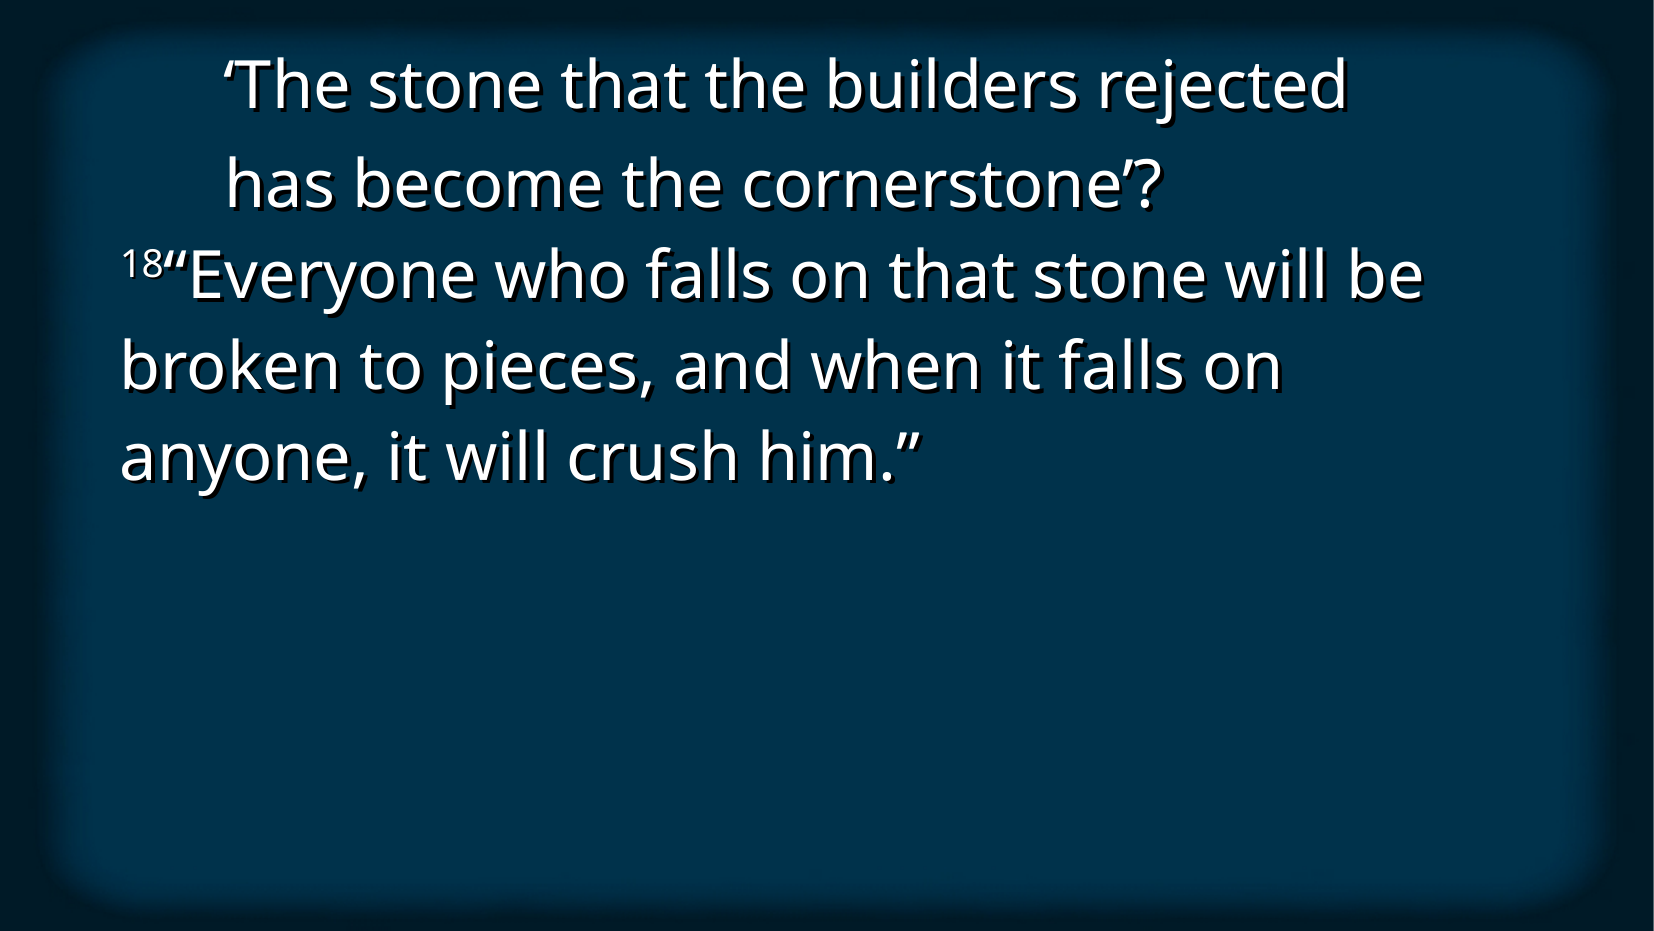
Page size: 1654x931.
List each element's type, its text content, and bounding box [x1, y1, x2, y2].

picture [0, 0, 1654, 931]
text_box ‘The stone that the builders rejected has become the cornerstone’? 18“Everyone who falls on that stone will be broken to pieces, and when it falls on anyone, it will crush him.” [105, 30, 1546, 497]
